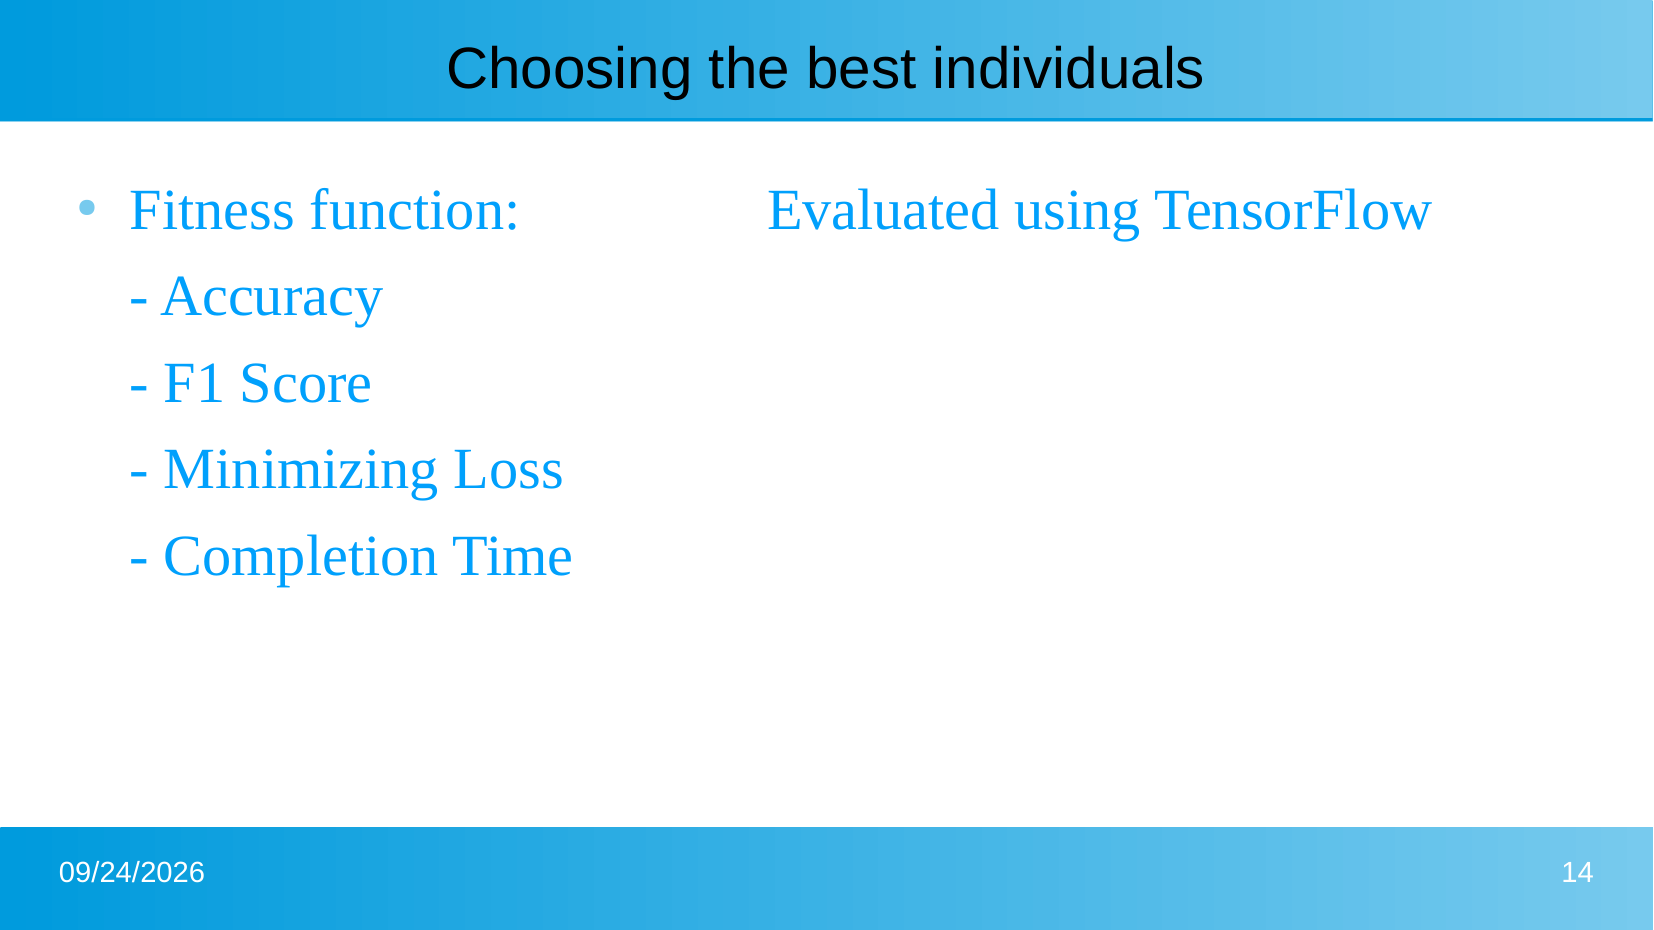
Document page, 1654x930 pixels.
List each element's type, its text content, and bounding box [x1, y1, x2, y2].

title Choosing the best individuals [58, 29, 1594, 108]
list Fitness function: Evaluated using TensorFlow - Accuracy - F1 Score - Minimizing Loss - Completion Time [58, 177, 1594, 768]
